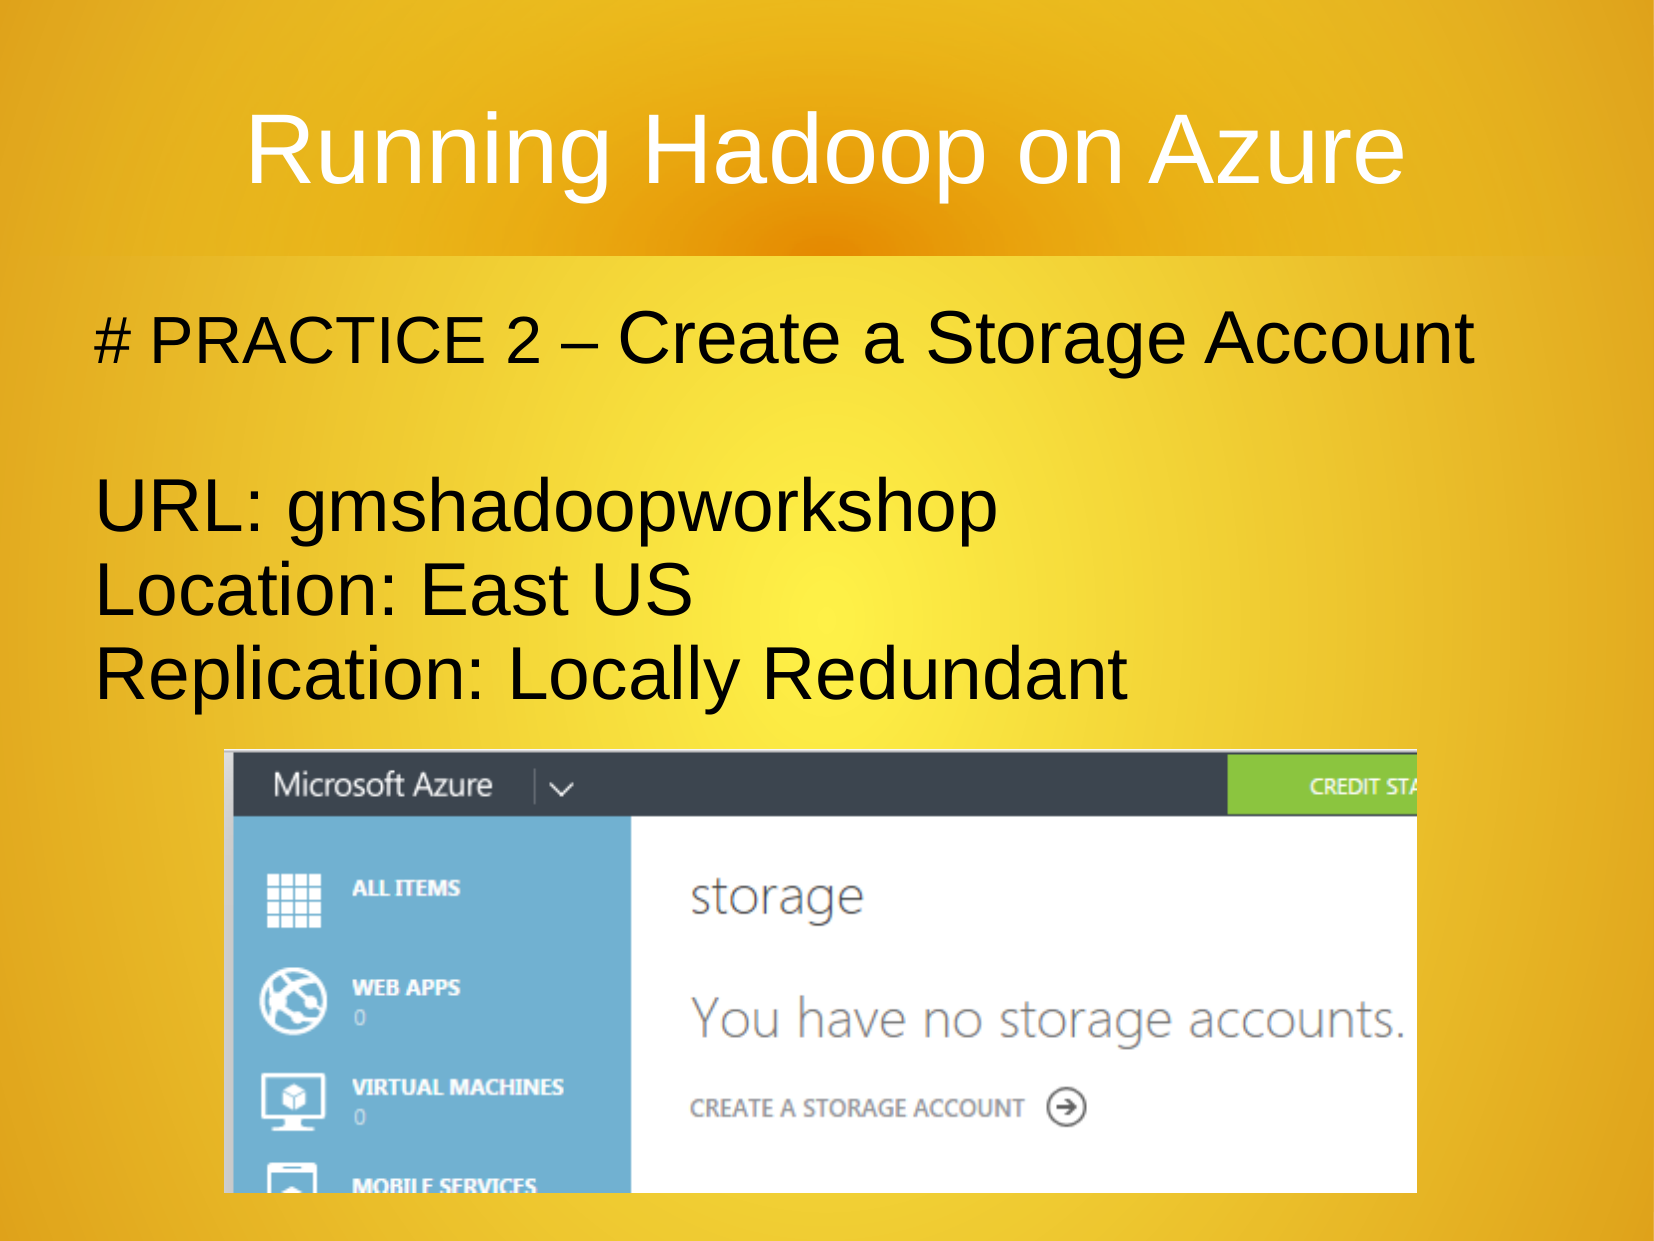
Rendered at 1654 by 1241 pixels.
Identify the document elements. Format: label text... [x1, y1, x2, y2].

subtitle # PRACTICE 2 – Create a Storage Account URL: gmshadoopworkshop Location: East US Replication: Locally Redundant [94, 295, 1583, 1241]
title Running Hadoop on Azure [82, 47, 1571, 252]
picture [224, 749, 1417, 1193]
